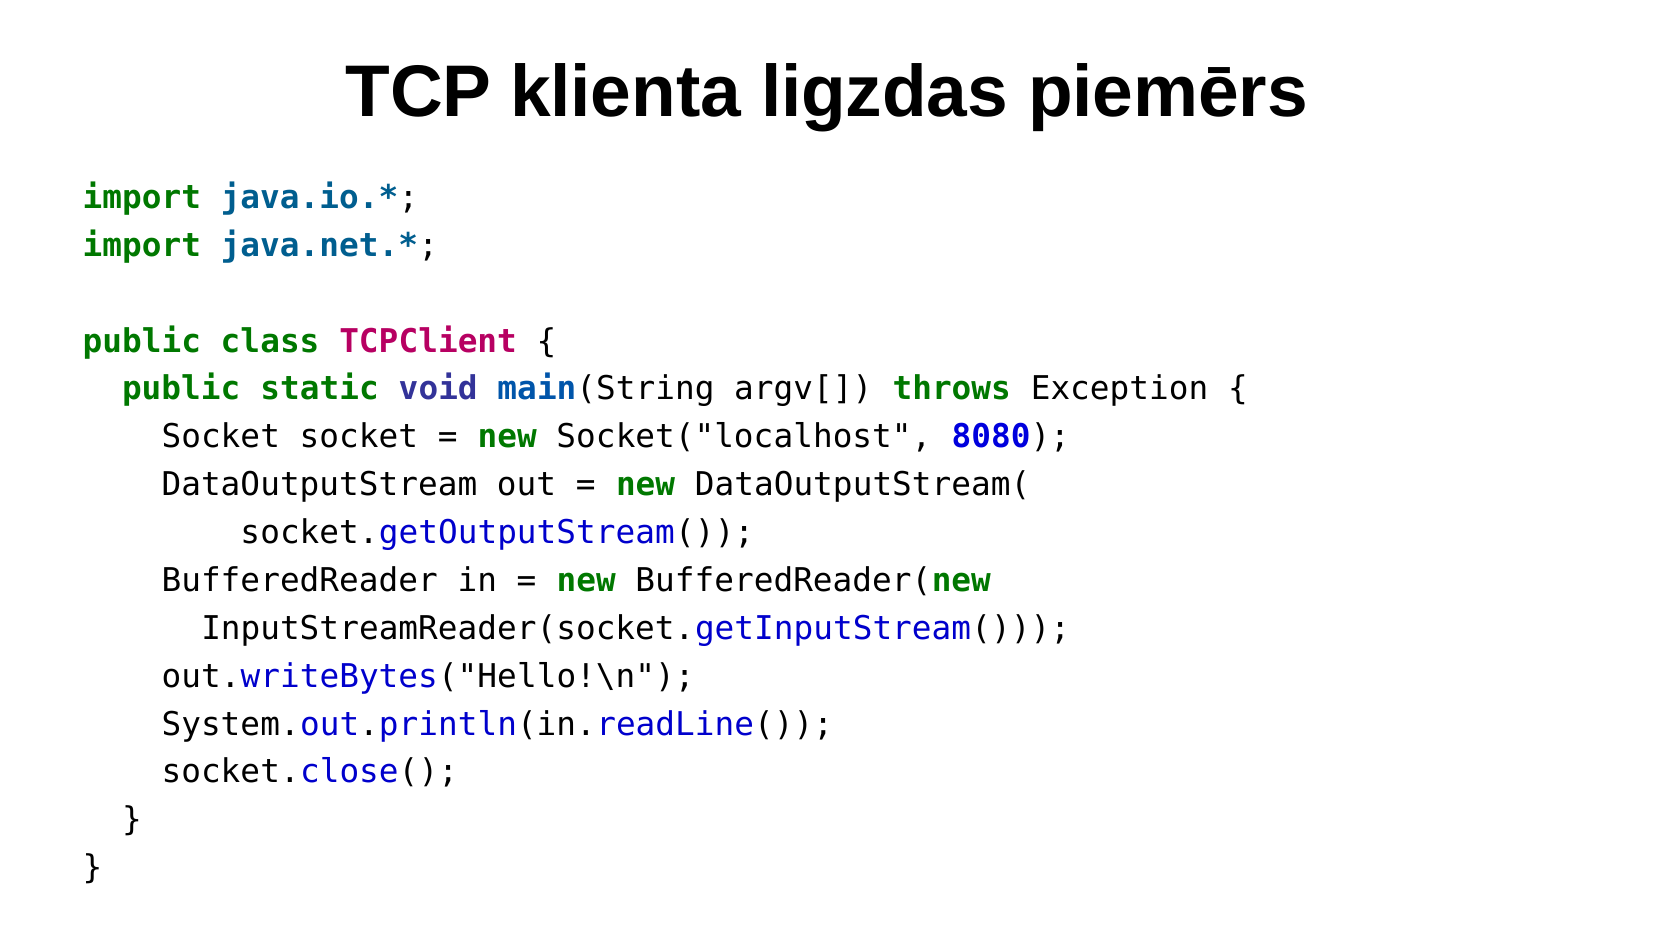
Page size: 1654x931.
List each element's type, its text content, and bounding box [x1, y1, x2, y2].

list import java.io.*; import java.net.*; public class TCPClient { public static void main(String argv[]) throws Exception { Socket socket = new Socket("localhost", 8080); DataOutputStream out = new DataOutputStream( socket.getOutputStream()); BufferedReader in = new BufferedReader(new InputStreamReader(socket.getInputStream())); out.writeBytes("Hello!\n"); System.out.println(in.readLine()); socket.close(); } } [82, 168, 1538, 889]
title TCP klienta ligzdas piemērs [82, 37, 1571, 147]
